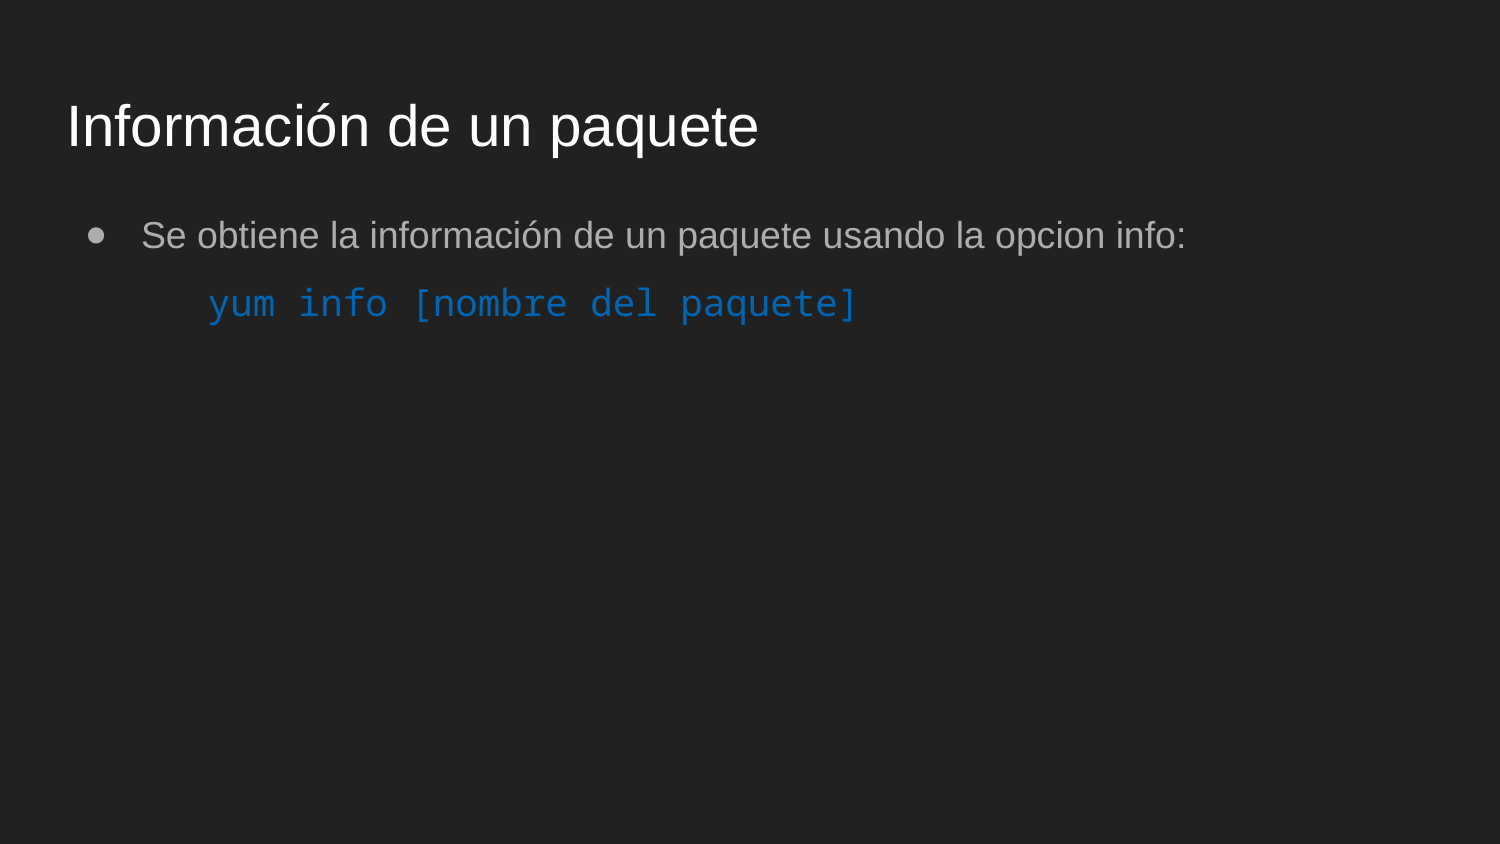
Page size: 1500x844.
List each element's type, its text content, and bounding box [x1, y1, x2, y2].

list Se obtiene la información de un paquete usando la opcion info: yum info [nombre del paquete] [51, 189, 1449, 750]
title Información de un paquete [51, 72, 1449, 167]
